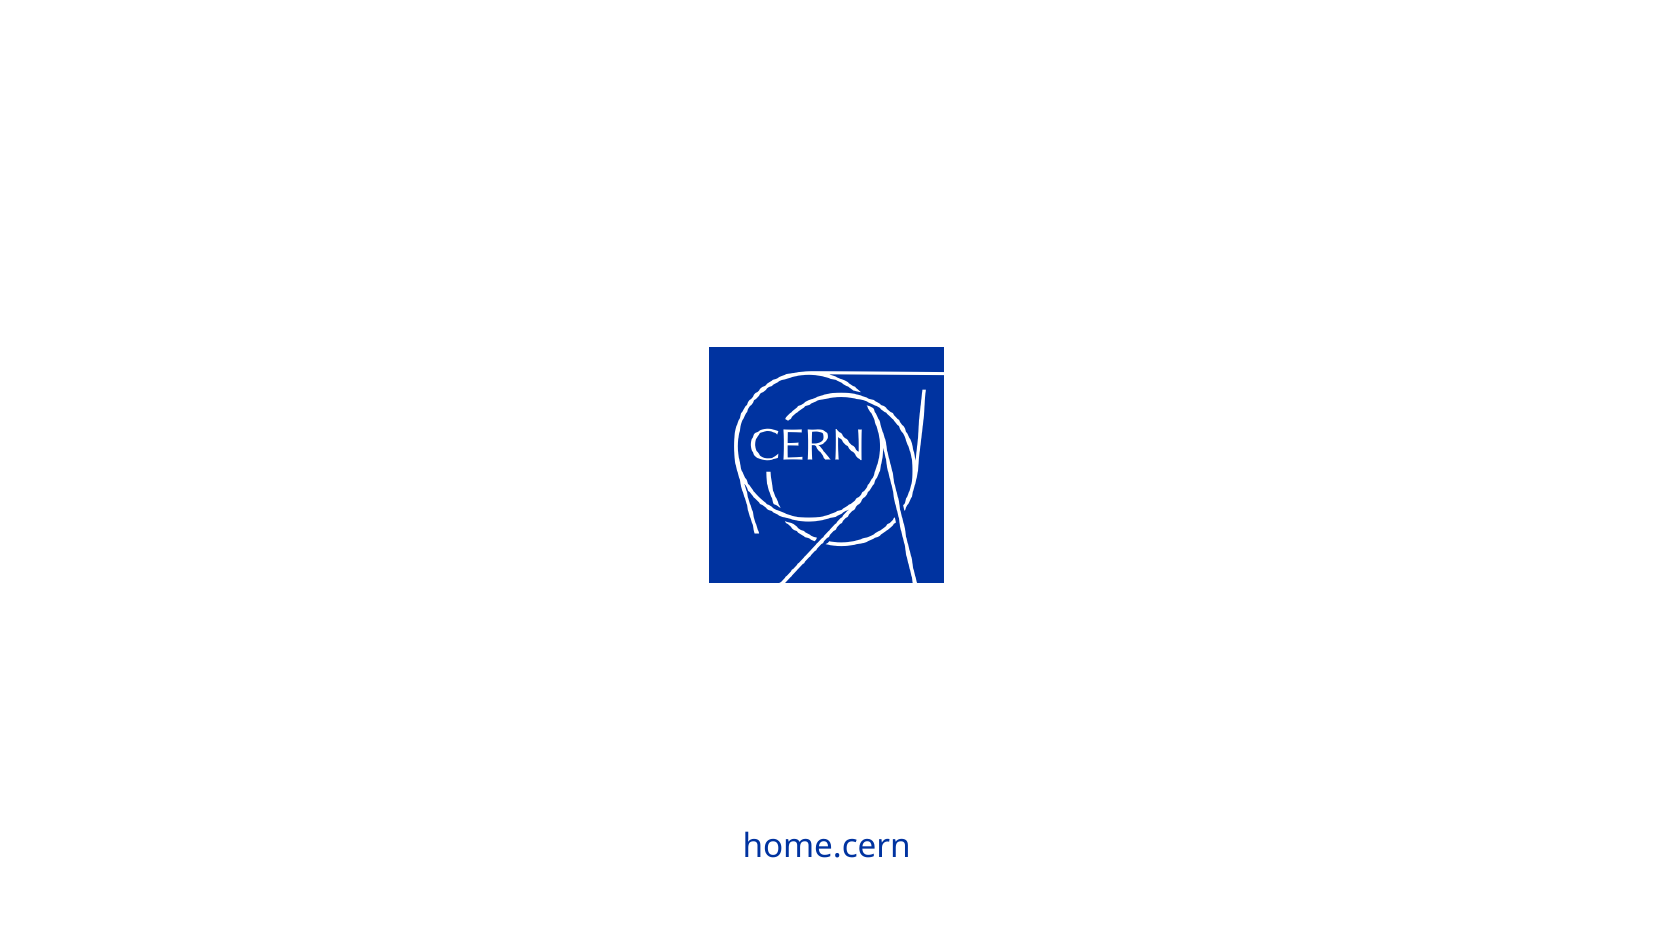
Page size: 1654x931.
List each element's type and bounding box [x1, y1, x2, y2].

picture [709, 347, 944, 583]
